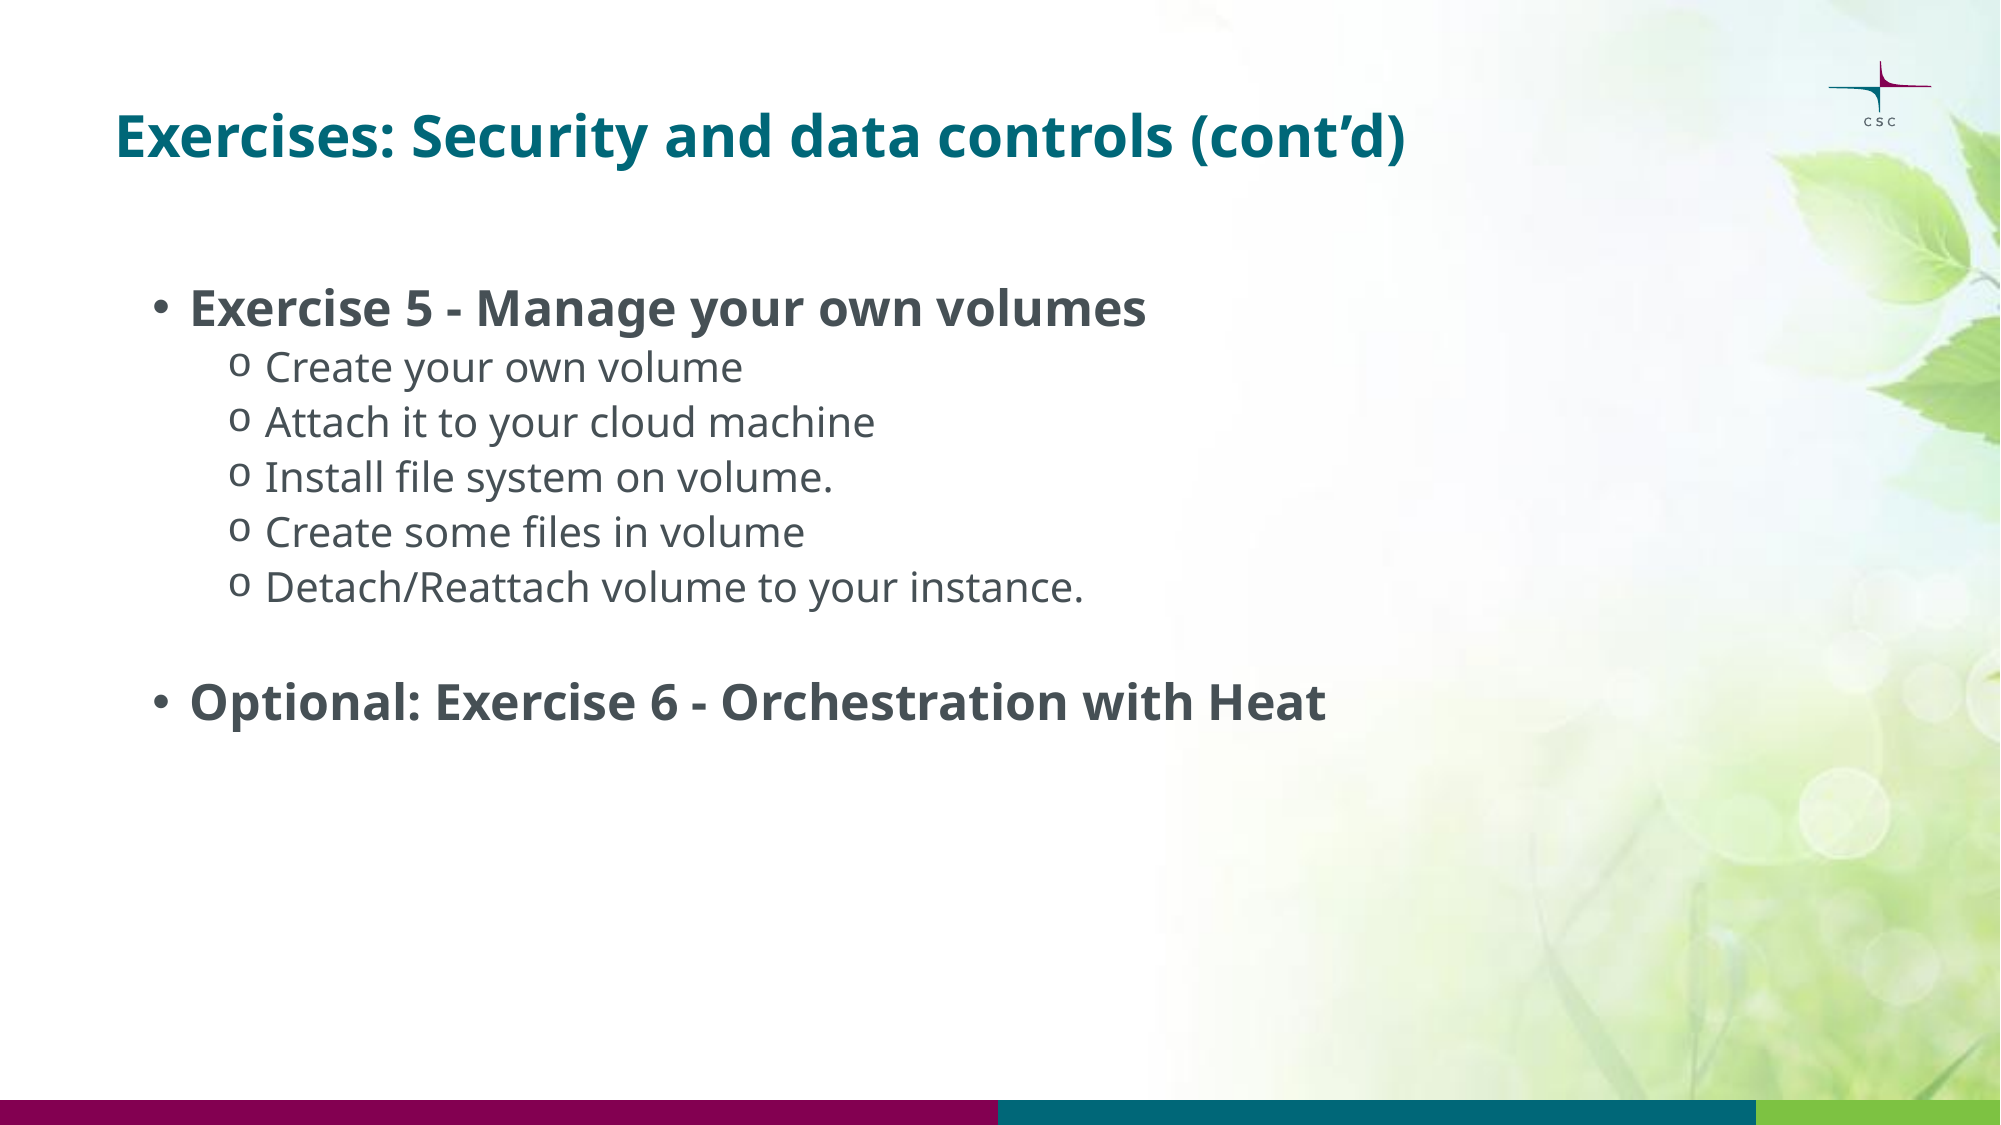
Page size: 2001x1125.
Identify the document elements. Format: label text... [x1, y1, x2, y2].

list Exercise 5 - Manage your own volumes Create your own volume Attach it to your cloud machine Install file system on volume. Create some files in volume Detach/Reattach volume to your instance. Optional: Exercise 6 - Orchestration with Heat [99, 262, 1971, 1072]
picture [0, 0, 2000, 1100]
title Exercises: Security and data controls (cont’d) [99, 40, 1794, 229]
